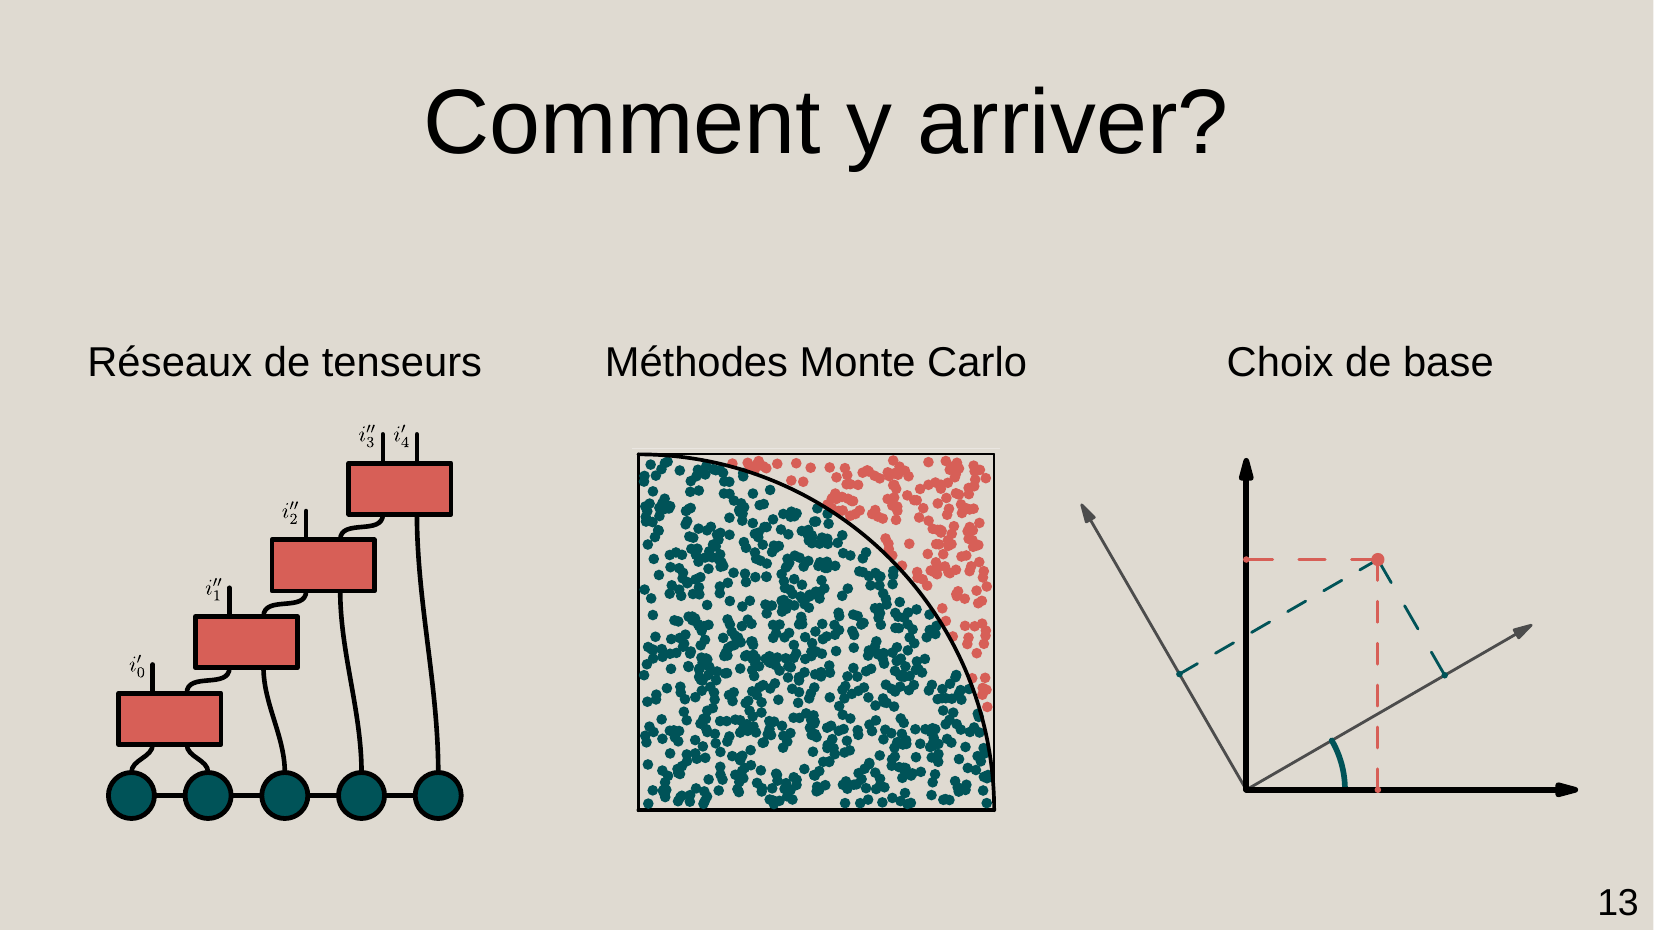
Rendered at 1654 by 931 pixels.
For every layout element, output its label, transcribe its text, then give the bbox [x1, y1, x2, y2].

text_box <number> [1509, 873, 1654, 931]
picture [1049, 427, 1609, 828]
title Choix de base [1105, 338, 1616, 386]
title Réseaux de tenseurs [29, 338, 540, 386]
title Méthodes Monte Carlo [561, 338, 1072, 386]
picture [95, 411, 475, 832]
picture [632, 448, 1001, 817]
title Comment y arriver? [82, 44, 1571, 200]
